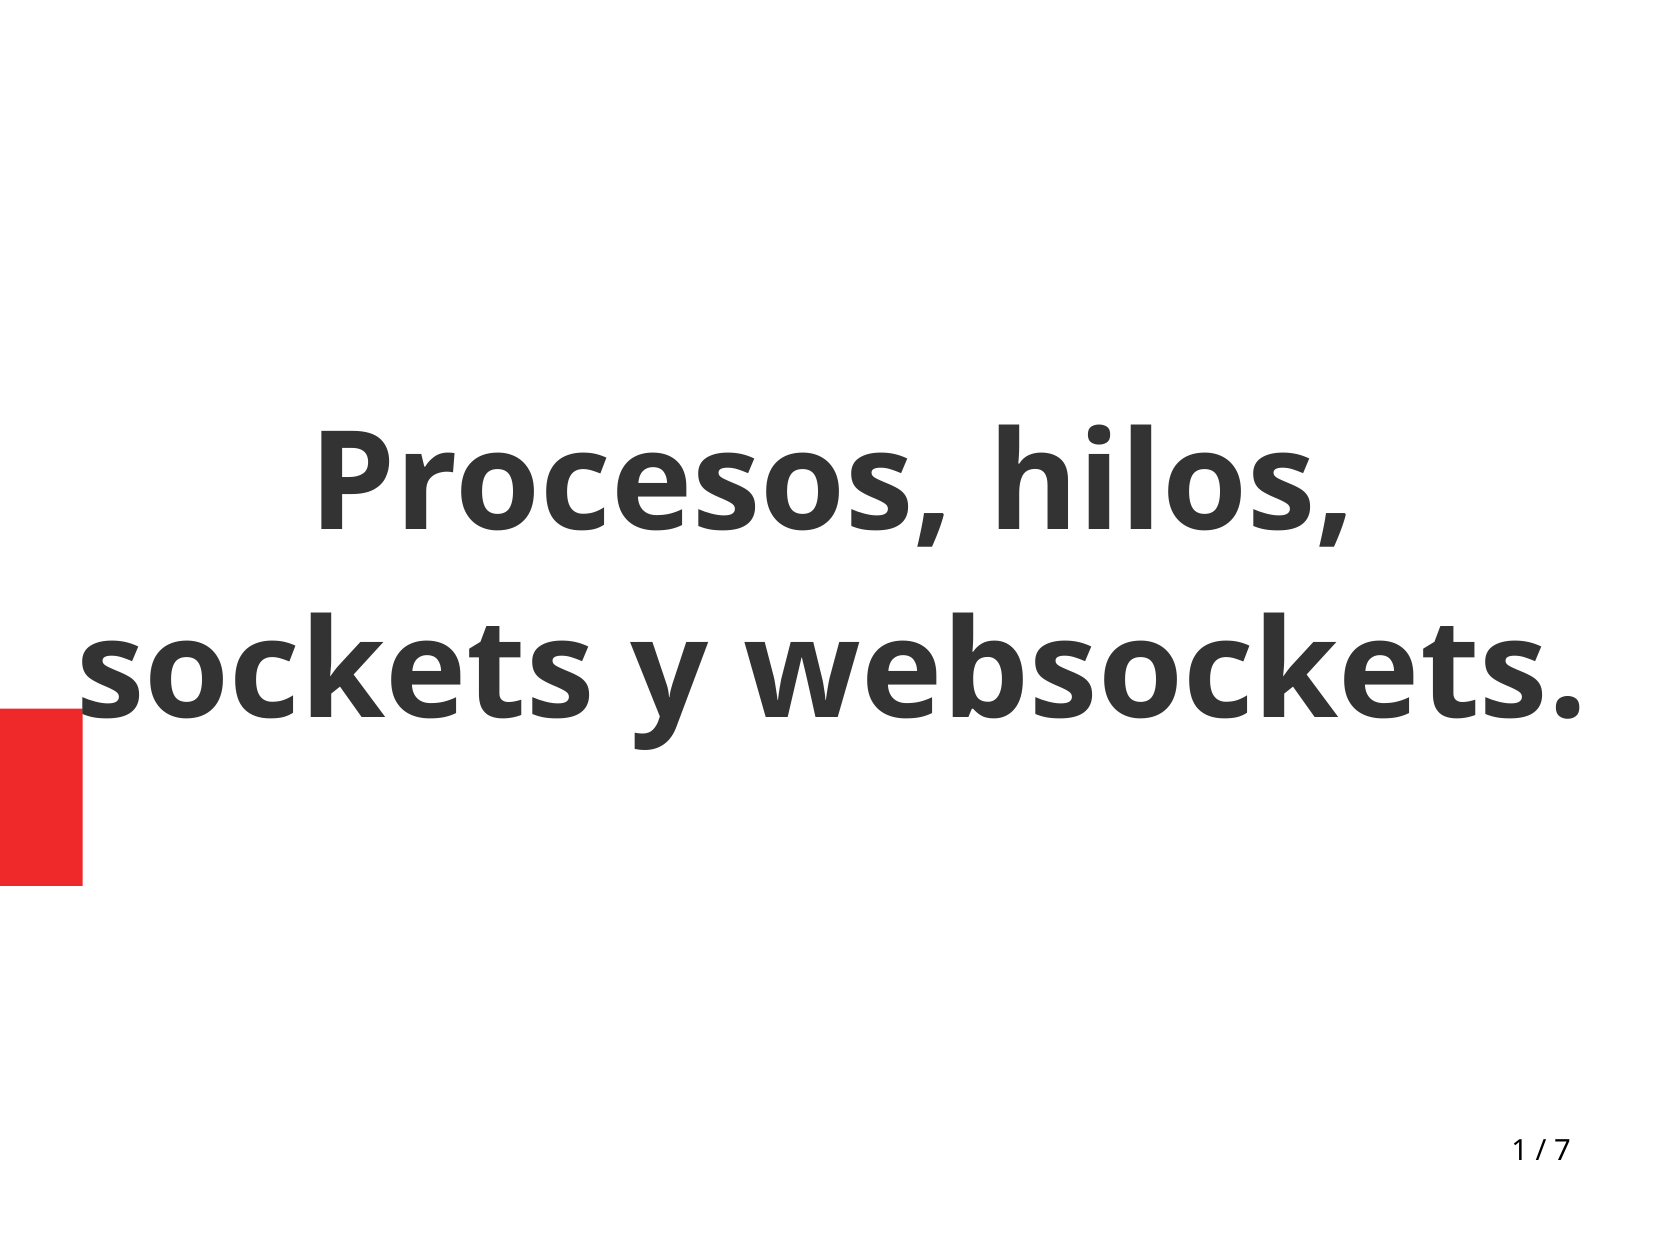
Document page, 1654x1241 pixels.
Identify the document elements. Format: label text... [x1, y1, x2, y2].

title Procesos, hilos, sockets y websockets. [45, 255, 1621, 886]
